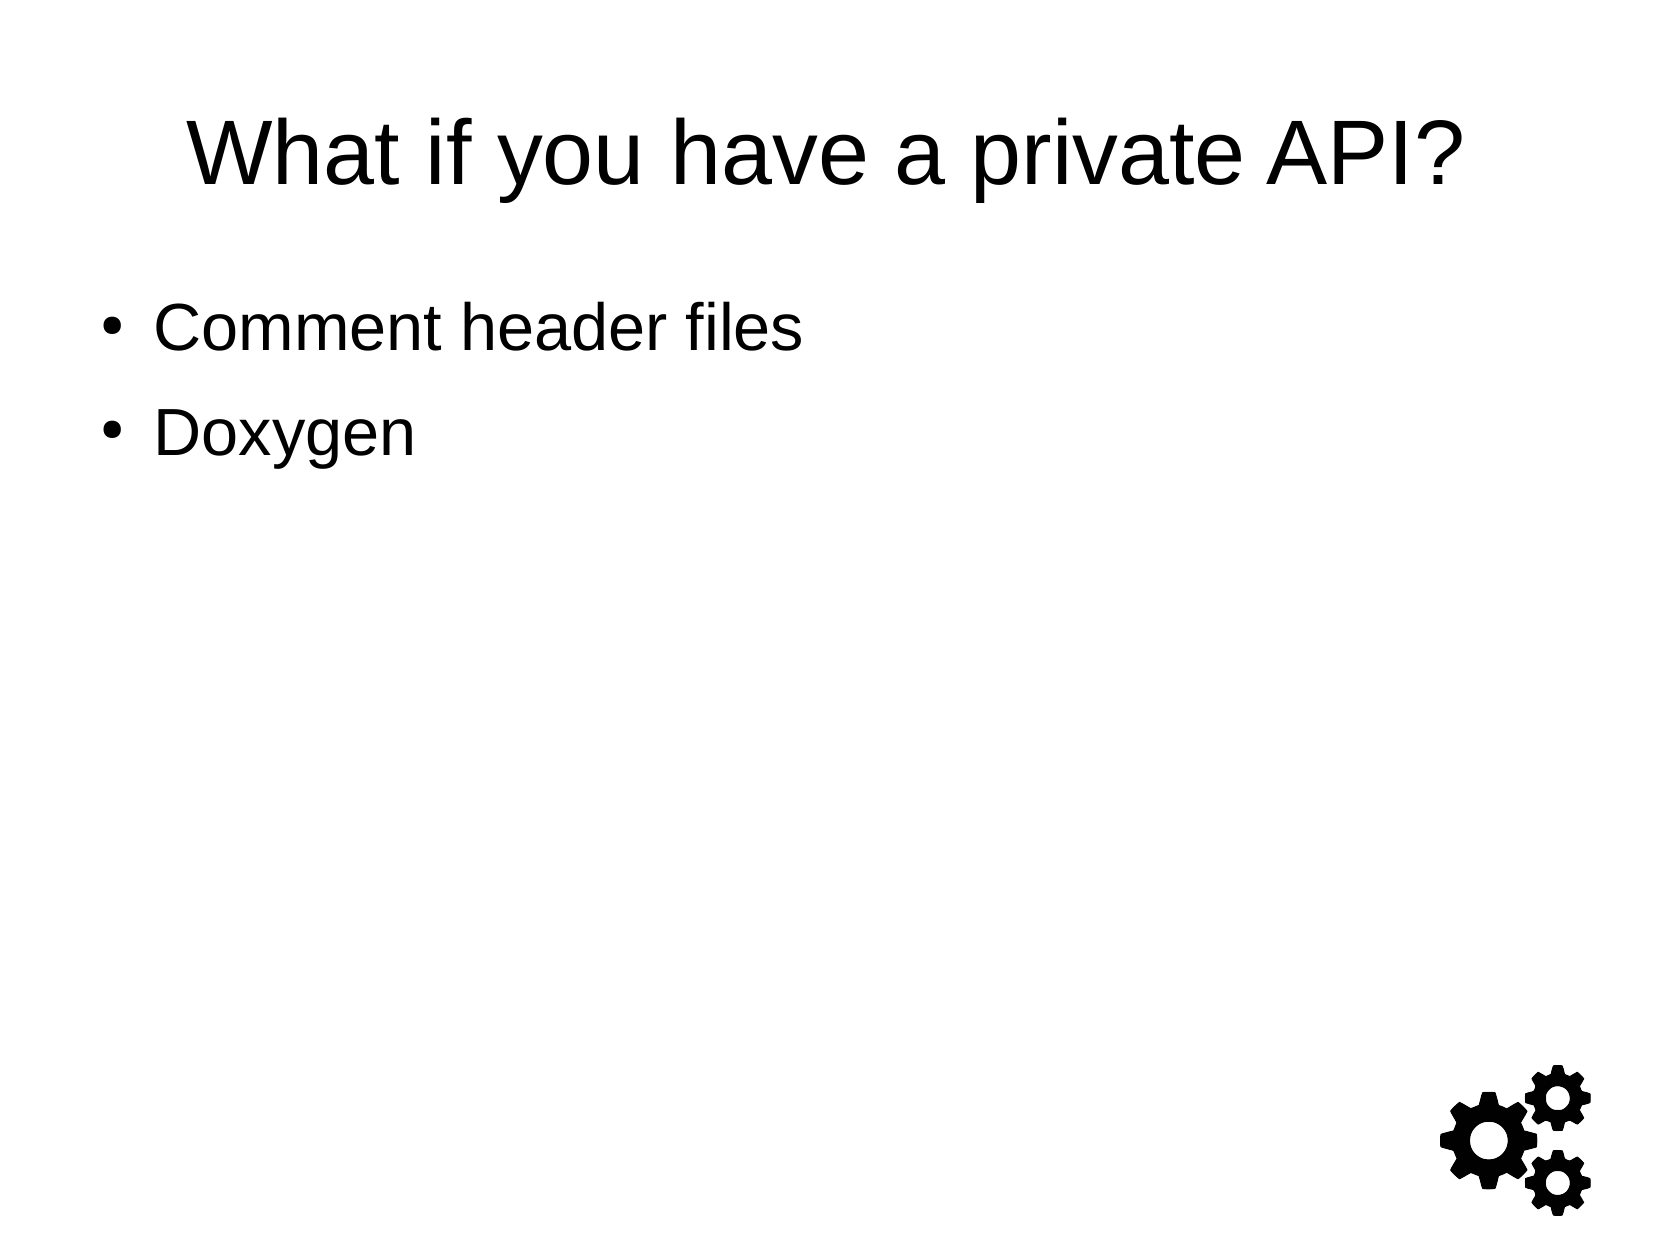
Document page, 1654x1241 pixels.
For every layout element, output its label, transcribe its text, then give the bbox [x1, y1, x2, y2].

title What if you have a private API? [82, 49, 1571, 257]
list Comment header files Doxygen [82, 290, 1571, 1010]
picture [1440, 1065, 1591, 1216]
